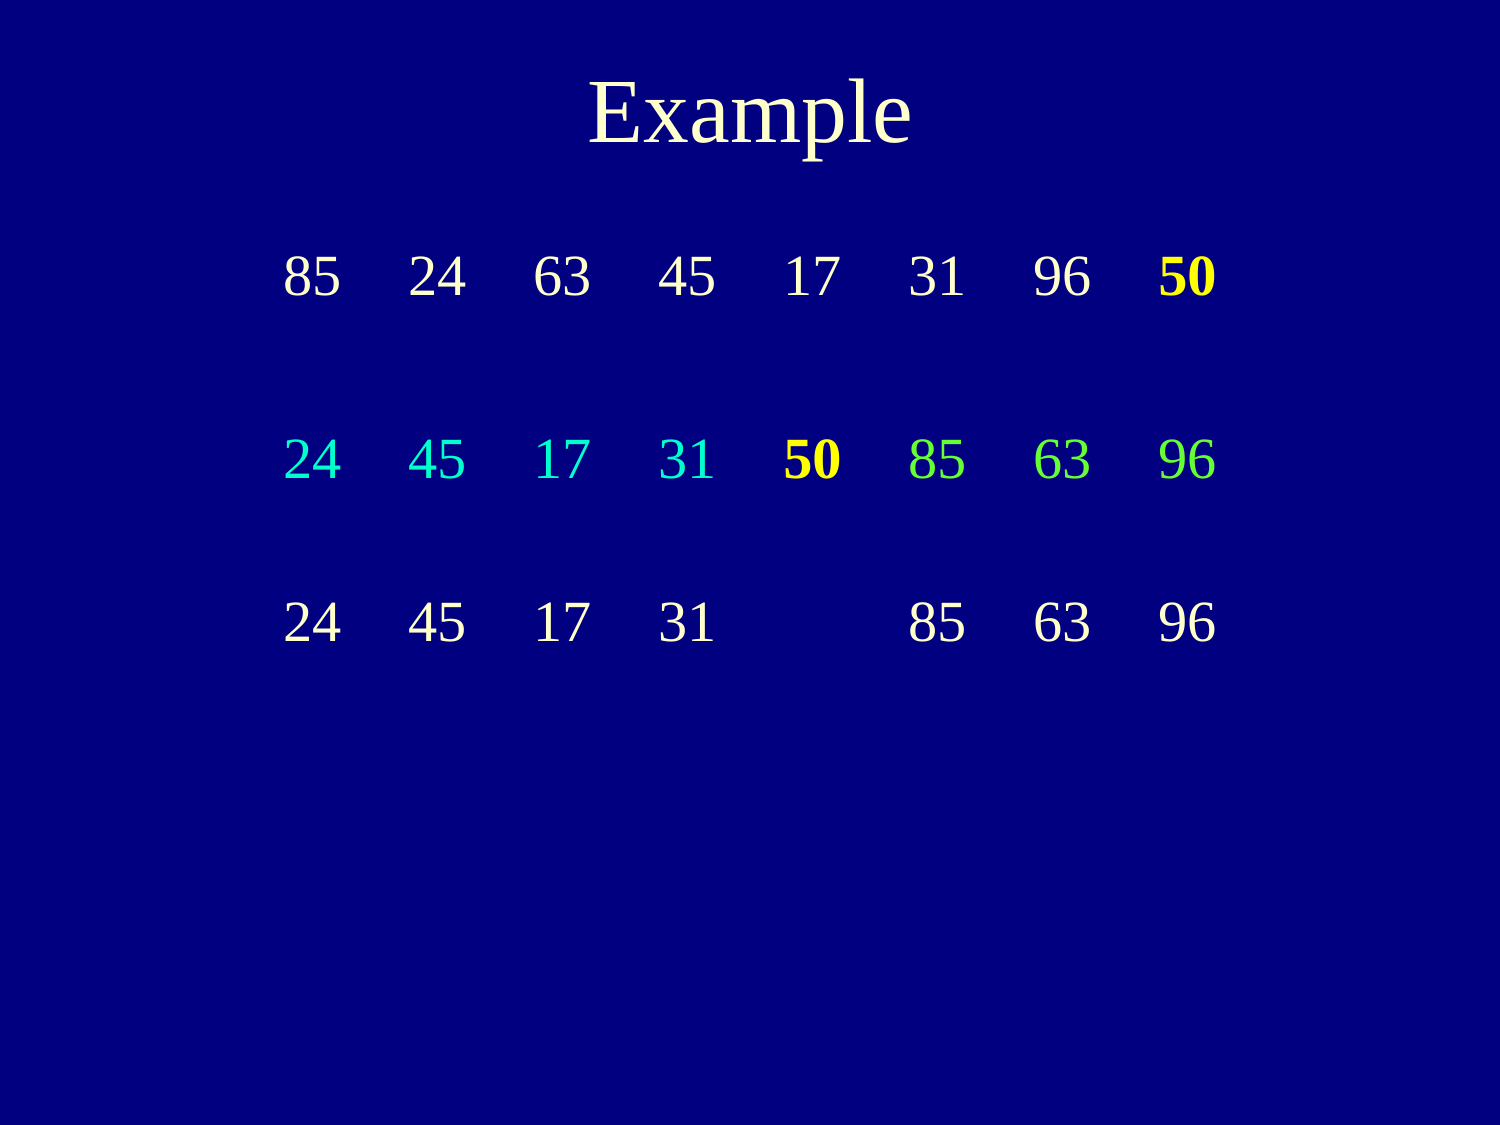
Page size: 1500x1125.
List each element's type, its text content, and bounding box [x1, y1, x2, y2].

table_header 24 [250, 575, 375, 675]
table_header 24 [250, 413, 375, 512]
table_header 85 [875, 413, 1000, 512]
table_header 50 [750, 413, 875, 512]
table_header 85 [875, 575, 1000, 675]
table_header 31 [625, 413, 750, 512]
table_header 31 [875, 229, 1000, 325]
table_header 45 [375, 575, 500, 675]
table_header 17 [500, 413, 625, 512]
title Example [22, 43, 1480, 169]
table_header 31 [625, 575, 750, 675]
table_header 45 [375, 413, 500, 512]
table_header 17 [500, 575, 625, 675]
table_header 63 [500, 229, 625, 325]
table_header 17 [750, 229, 875, 325]
table_header 45 [625, 229, 750, 325]
table_header 96 [1125, 575, 1250, 675]
table_header 24 [375, 229, 500, 325]
table_header 63 [1000, 413, 1125, 512]
table_header 63 [1000, 575, 1125, 675]
table_header 85 [250, 229, 375, 325]
table_header 96 [1000, 229, 1125, 325]
table_header 96 [1125, 413, 1250, 512]
table_header 50 [1125, 229, 1250, 325]
